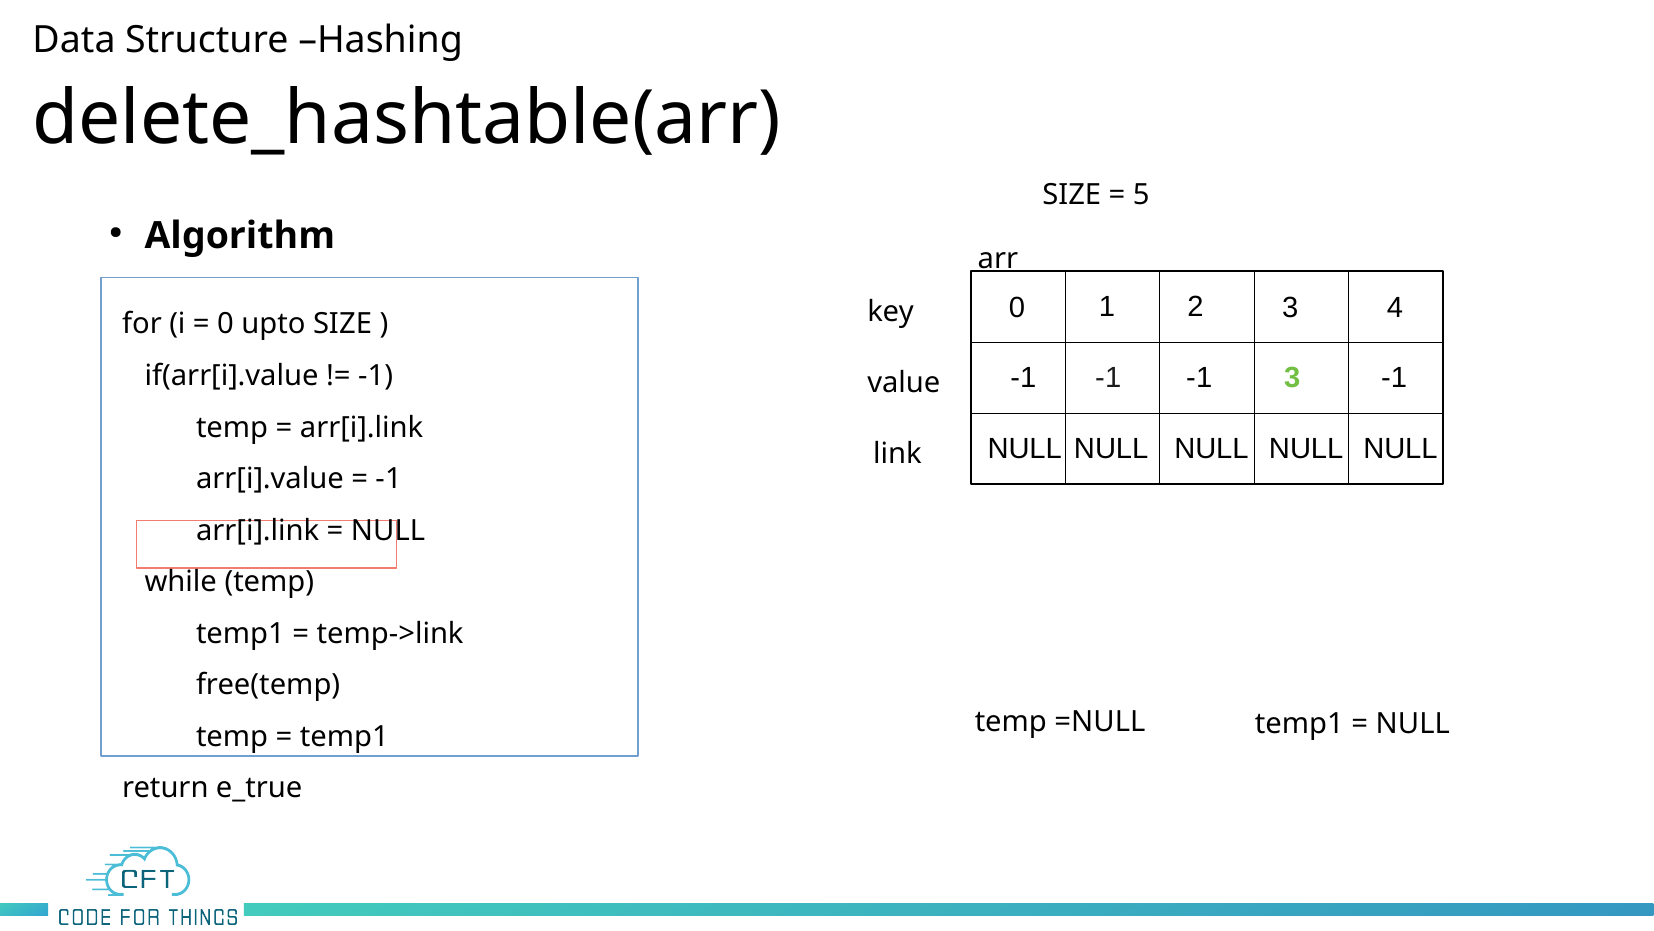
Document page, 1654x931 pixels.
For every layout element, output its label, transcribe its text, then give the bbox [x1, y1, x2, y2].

text_box NULL [1059, 424, 1164, 473]
text_box [1160, 473, 1254, 484]
text_box -1 [995, 353, 1052, 402]
text_box NULL [1348, 424, 1453, 473]
text_box [1255, 343, 1348, 413]
text_box NULL [1164, 424, 1254, 473]
text_box [1349, 343, 1444, 413]
text_box -1 [1080, 353, 1136, 402]
text_box [1349, 271, 1444, 342]
text_box [1066, 473, 1159, 484]
text_box 3 [1267, 283, 1314, 331]
text_box key [852, 283, 1018, 353]
text_box temp1 = NULL [1240, 695, 1489, 745]
text_box [1160, 271, 1254, 342]
text_box 1 [1084, 282, 1131, 331]
text_box value [852, 353, 1018, 437]
text_box -1 [1366, 353, 1422, 402]
text_box 2 [1172, 282, 1219, 331]
text_box [1018, 343, 1065, 413]
text_box [970, 473, 1065, 484]
text_box [1255, 473, 1348, 484]
text_box for (i = 0 upto SIZE ) if(arr[i].value != -1) temp = arr[i].link arr[i].value = -1 arr[i].link = NULL while (temp) temp1 = temp->link free(temp) temp = temp1 return e_true [107, 295, 851, 886]
text_box SIZE = 5 [1027, 166, 1205, 216]
text_box [1066, 414, 1159, 424]
text_box link [858, 424, 1004, 474]
title Data Structure –Hashing delete_hashtable(arr) [32, 12, 1630, 166]
text_box [1160, 414, 1254, 424]
text_box -1 [1171, 353, 1228, 402]
text_box NULL [972, 424, 1059, 473]
text_box temp =NULL [960, 693, 1182, 743]
text_box 0 [994, 283, 1041, 332]
text_box [1255, 271, 1348, 342]
text_box [1066, 271, 1159, 342]
text_box 4 [1372, 283, 1419, 331]
text_box [1066, 343, 1159, 413]
text_box Algorithm [94, 200, 886, 269]
text_box arr [963, 230, 1141, 280]
text_box NULL [1254, 424, 1348, 473]
text_box [100, 277, 638, 756]
text_box [1160, 343, 1254, 413]
text_box [1018, 414, 1065, 424]
text_box [1255, 414, 1348, 424]
text_box [1349, 414, 1444, 424]
text_box 3 [1269, 353, 1325, 402]
text_box [1349, 473, 1444, 484]
text_box [970, 280, 1065, 342]
picture [59, 846, 237, 925]
